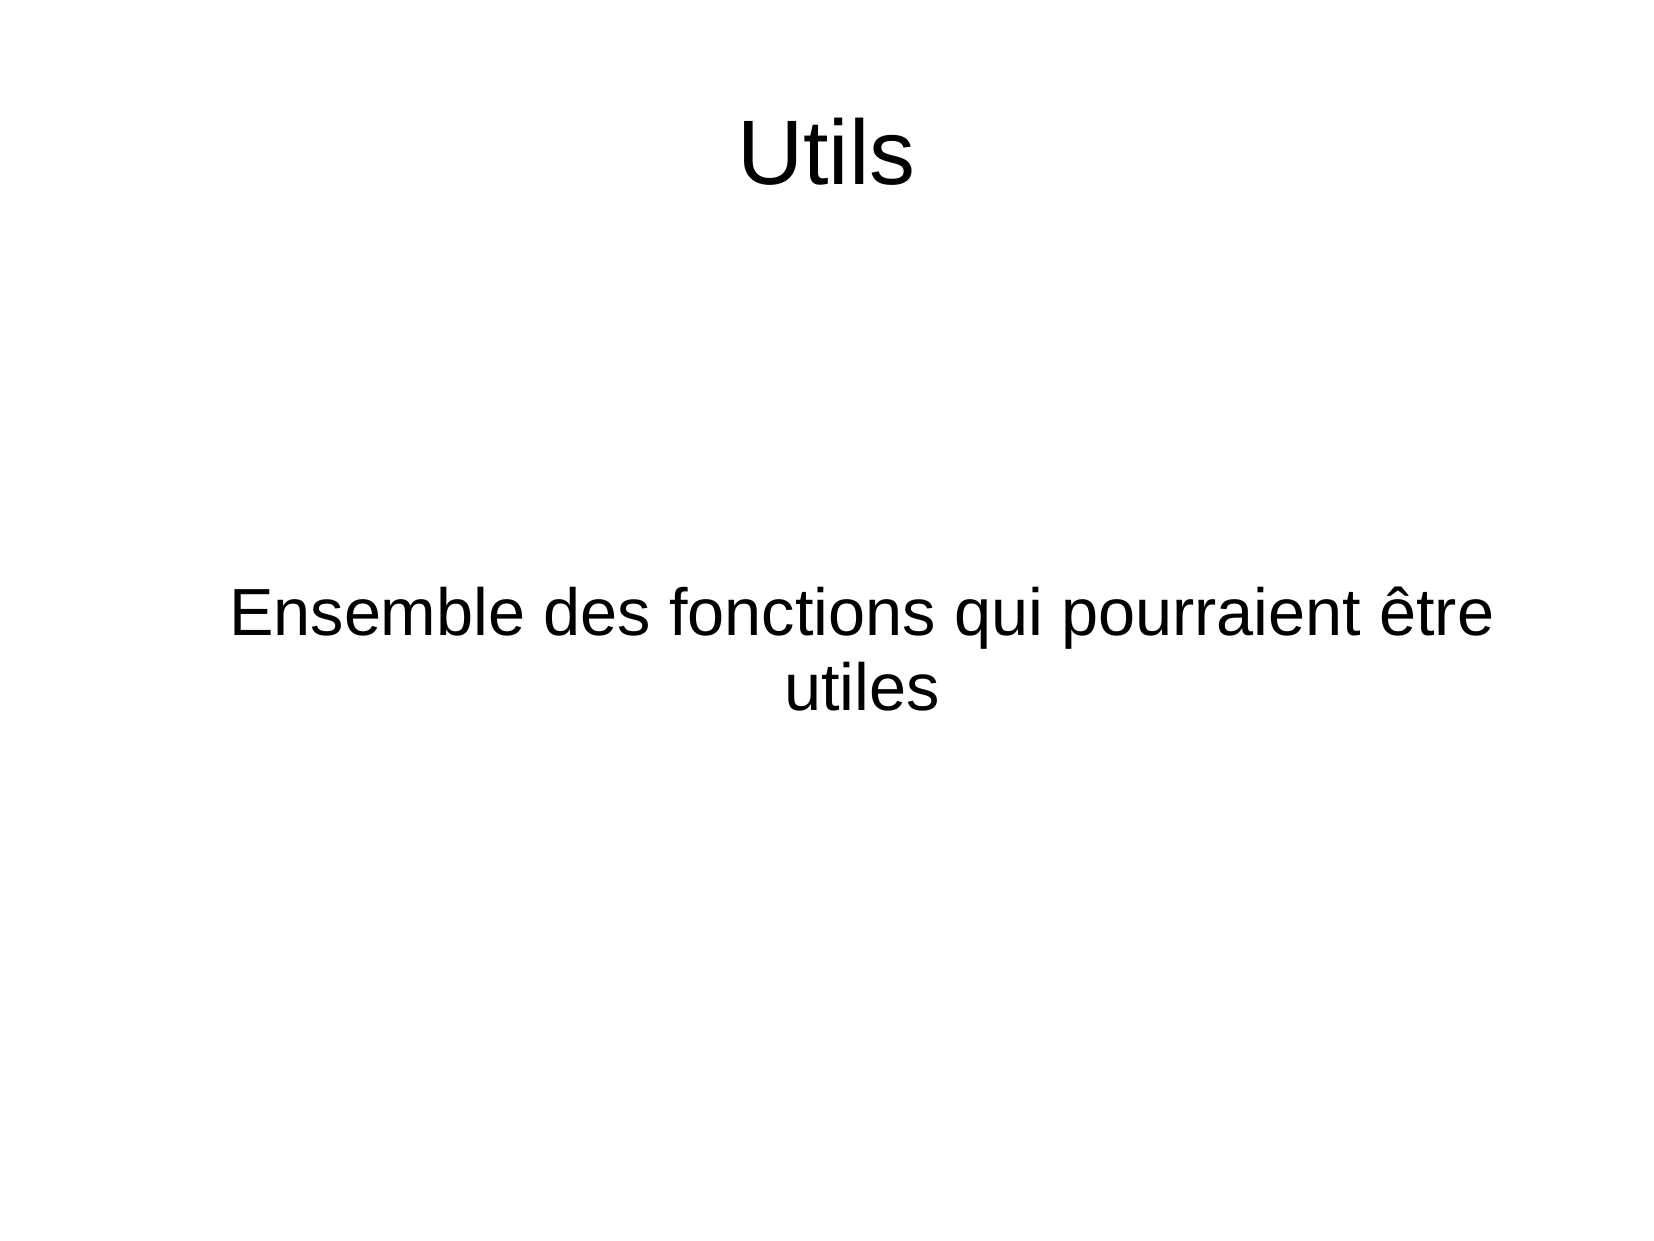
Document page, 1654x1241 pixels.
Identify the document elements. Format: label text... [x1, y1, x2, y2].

title Utils [82, 49, 1571, 257]
list Ensemble des fonctions qui pourraient être utiles [82, 290, 1571, 1010]
